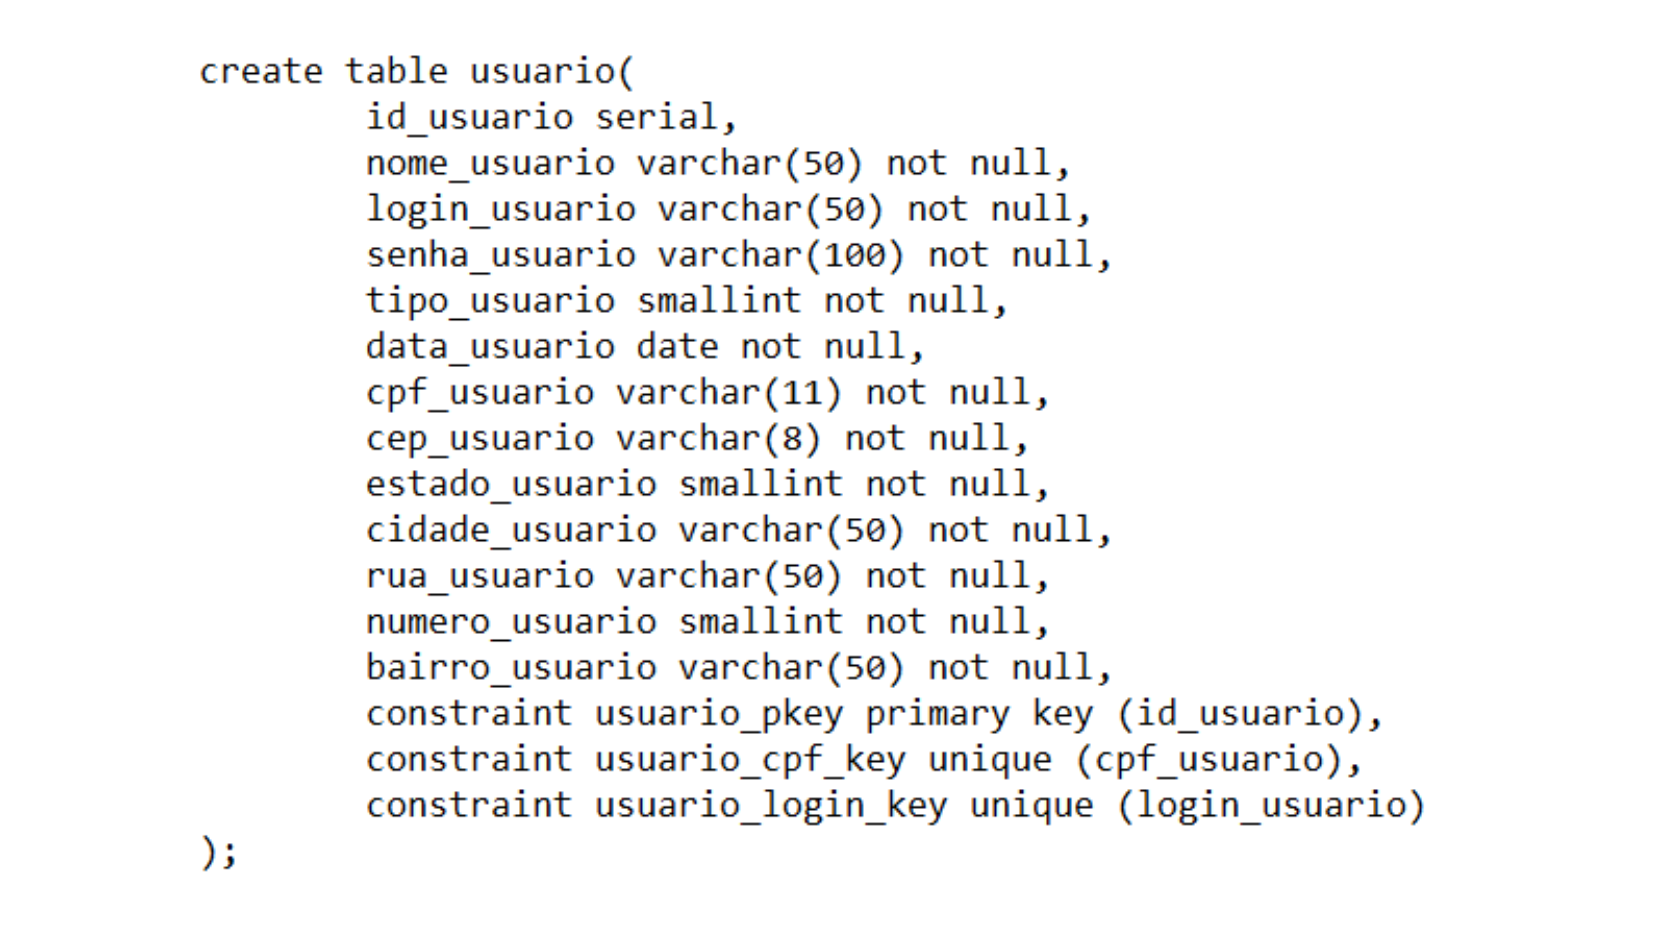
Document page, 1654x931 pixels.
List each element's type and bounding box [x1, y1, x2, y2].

picture [191, 48, 1447, 886]
